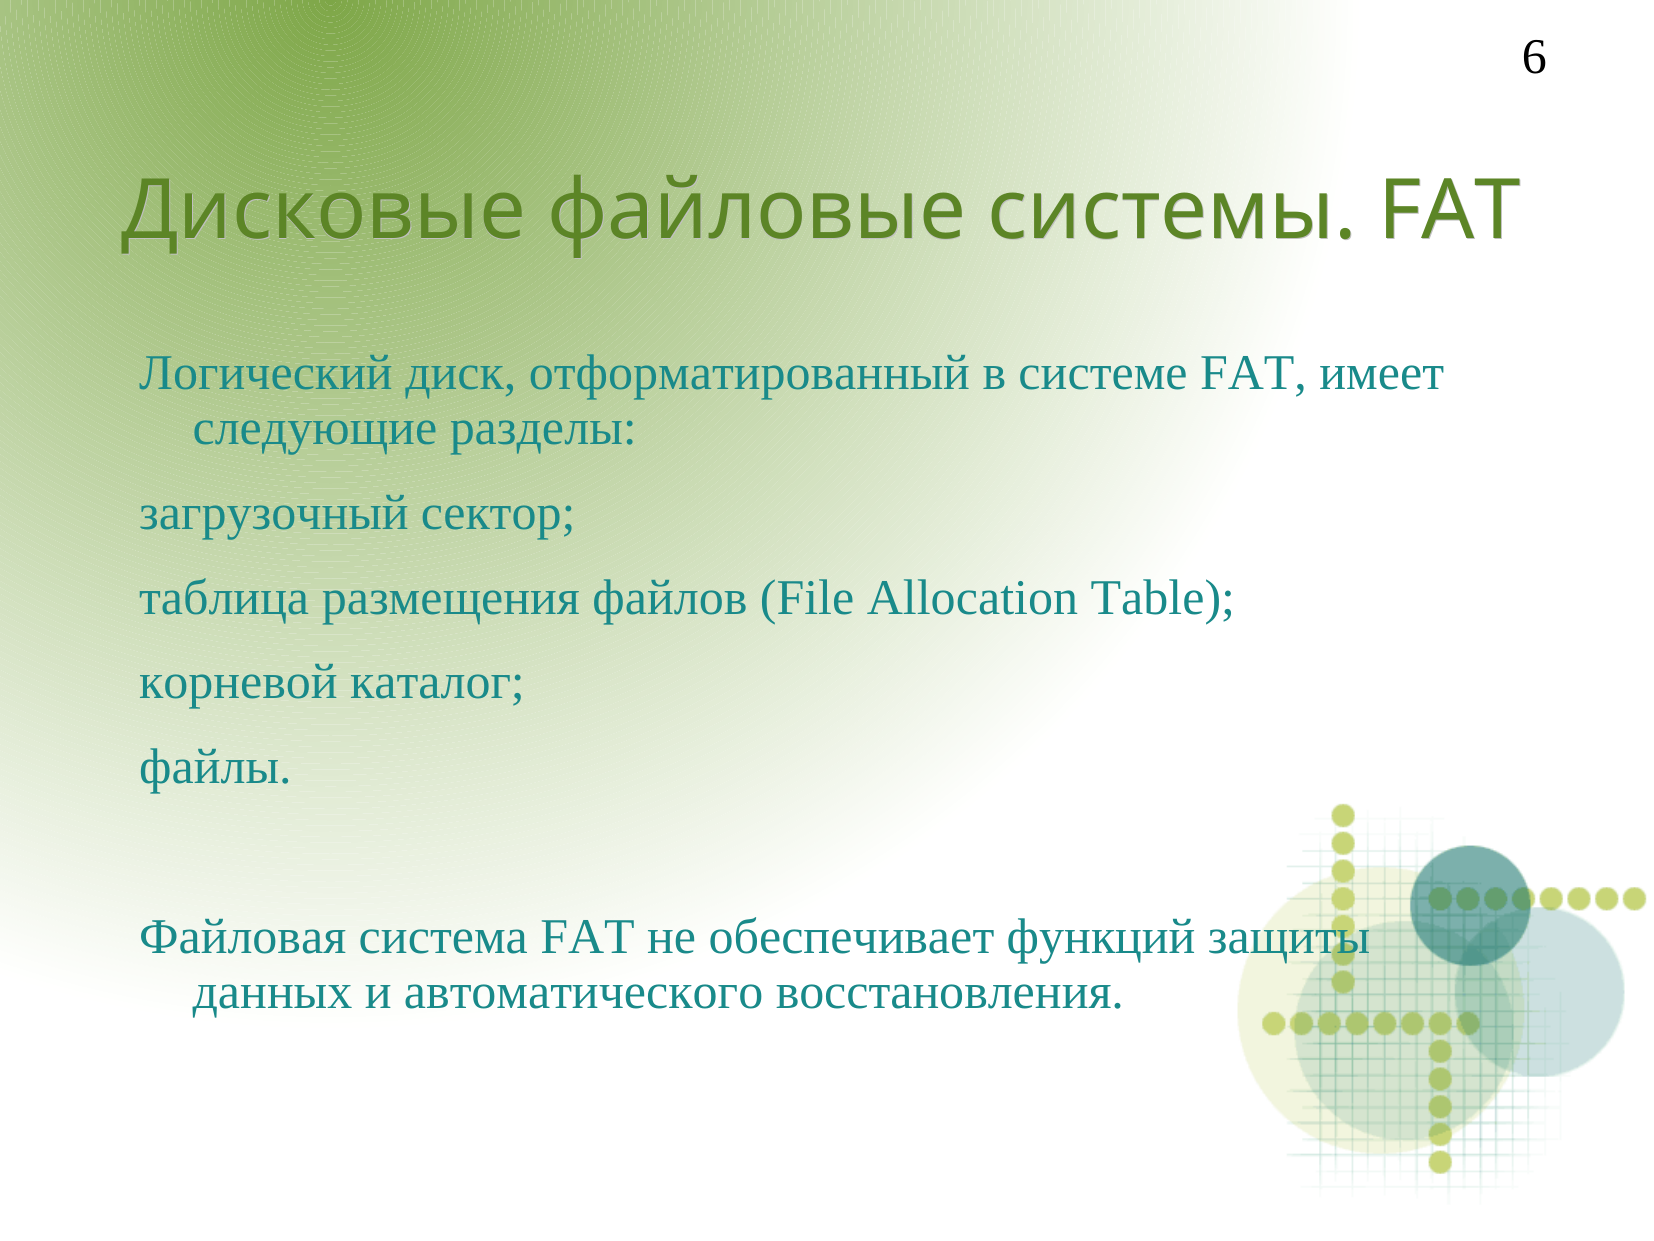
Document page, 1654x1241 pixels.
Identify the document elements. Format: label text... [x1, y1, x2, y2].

title Дисковые файловые системы. FAT [121, 102, 1534, 311]
picture [1224, 792, 1654, 1211]
list Логический диск, отформатированный в системе FAT, имеет следующие разделы: загрузочный сектор; таблица размещения файлов (File Allocation Table); корневой каталог; файлы. Файловая система FAT не обеспечивает функций защиты данных и автоматического восстановления. [121, 344, 1534, 1127]
text_box <номер> [1532, 29, 1654, 89]
